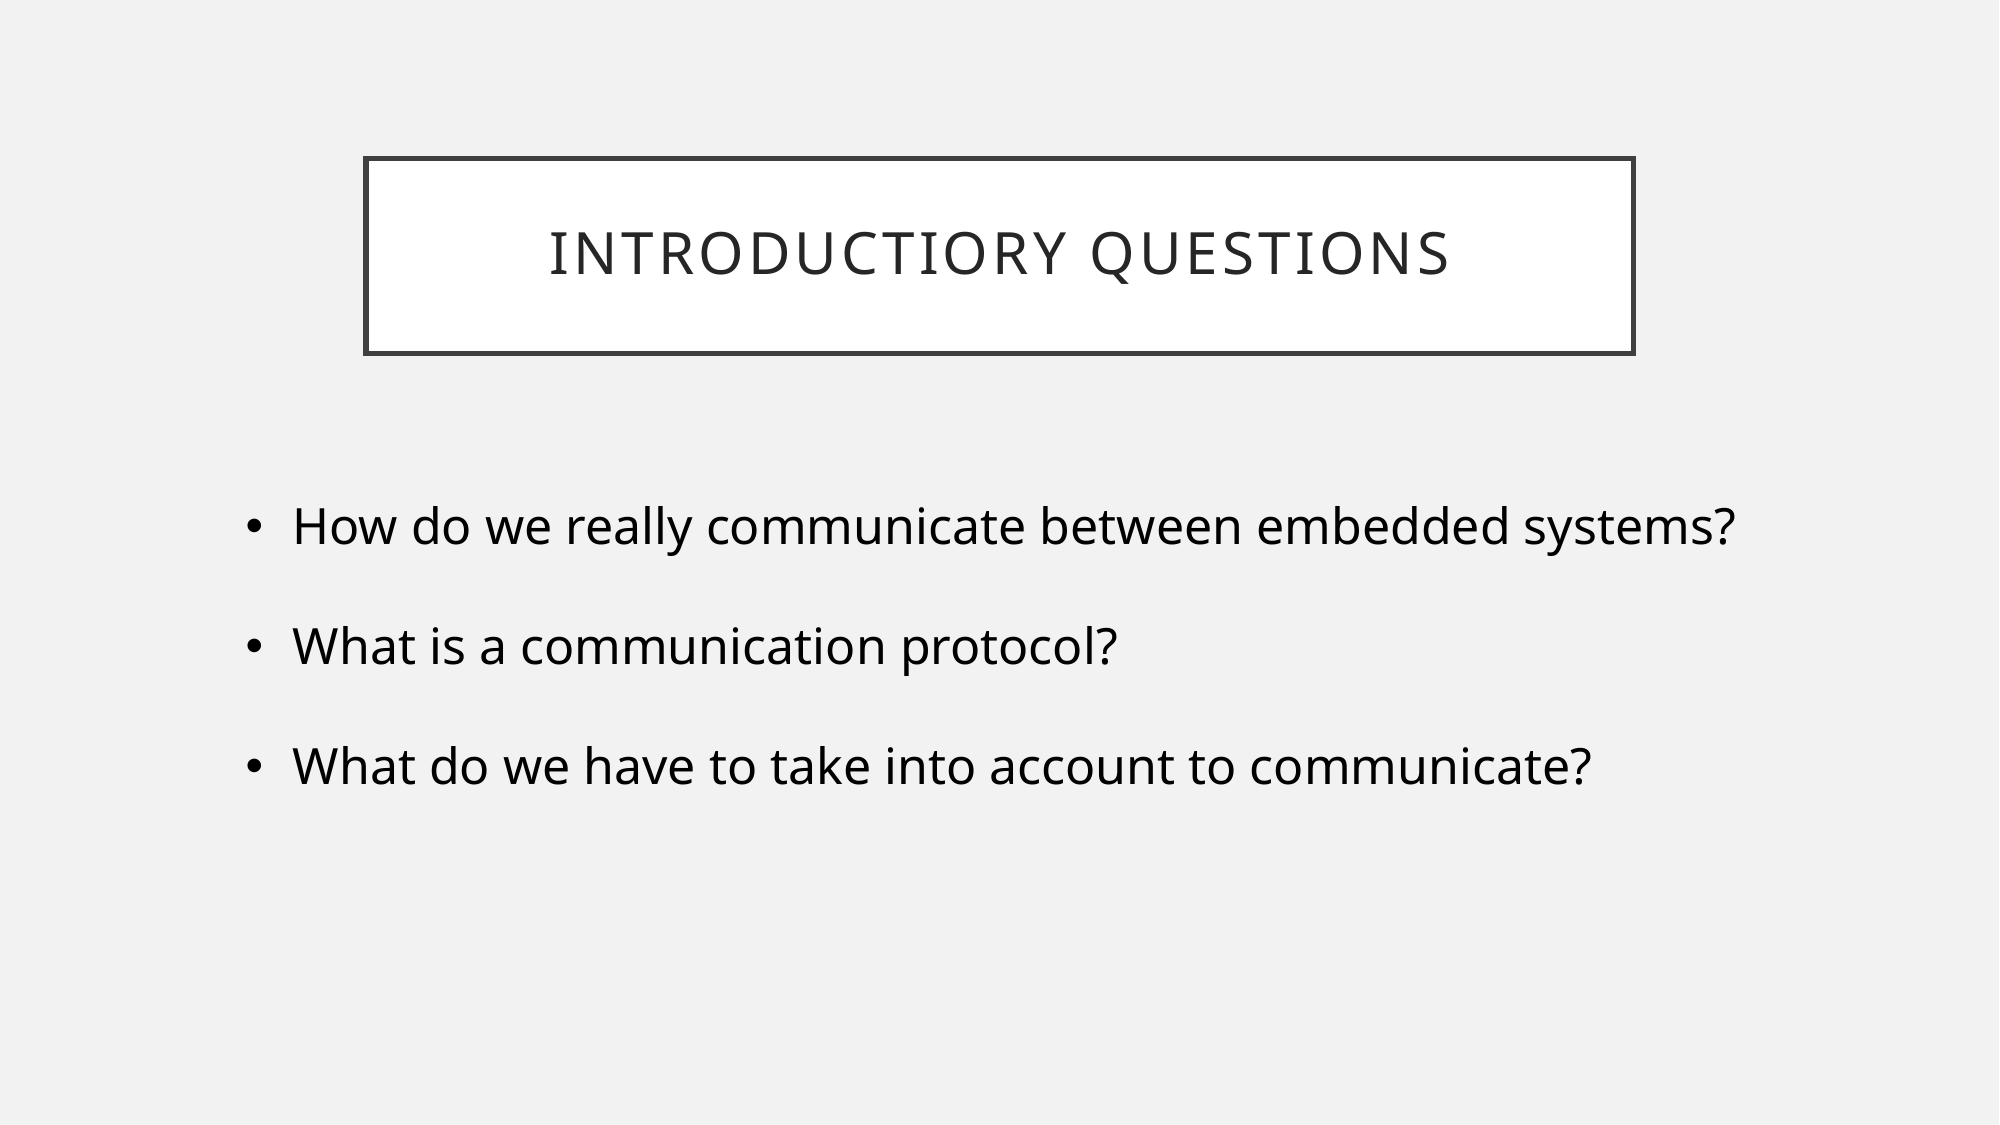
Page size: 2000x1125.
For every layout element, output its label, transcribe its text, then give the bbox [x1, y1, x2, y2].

text_box How do we really communicate between embedded systems? What is a communication protocol? What do we have to take into account to communicate? [230, 487, 1769, 803]
title Introductiory questions [365, 158, 1634, 354]
